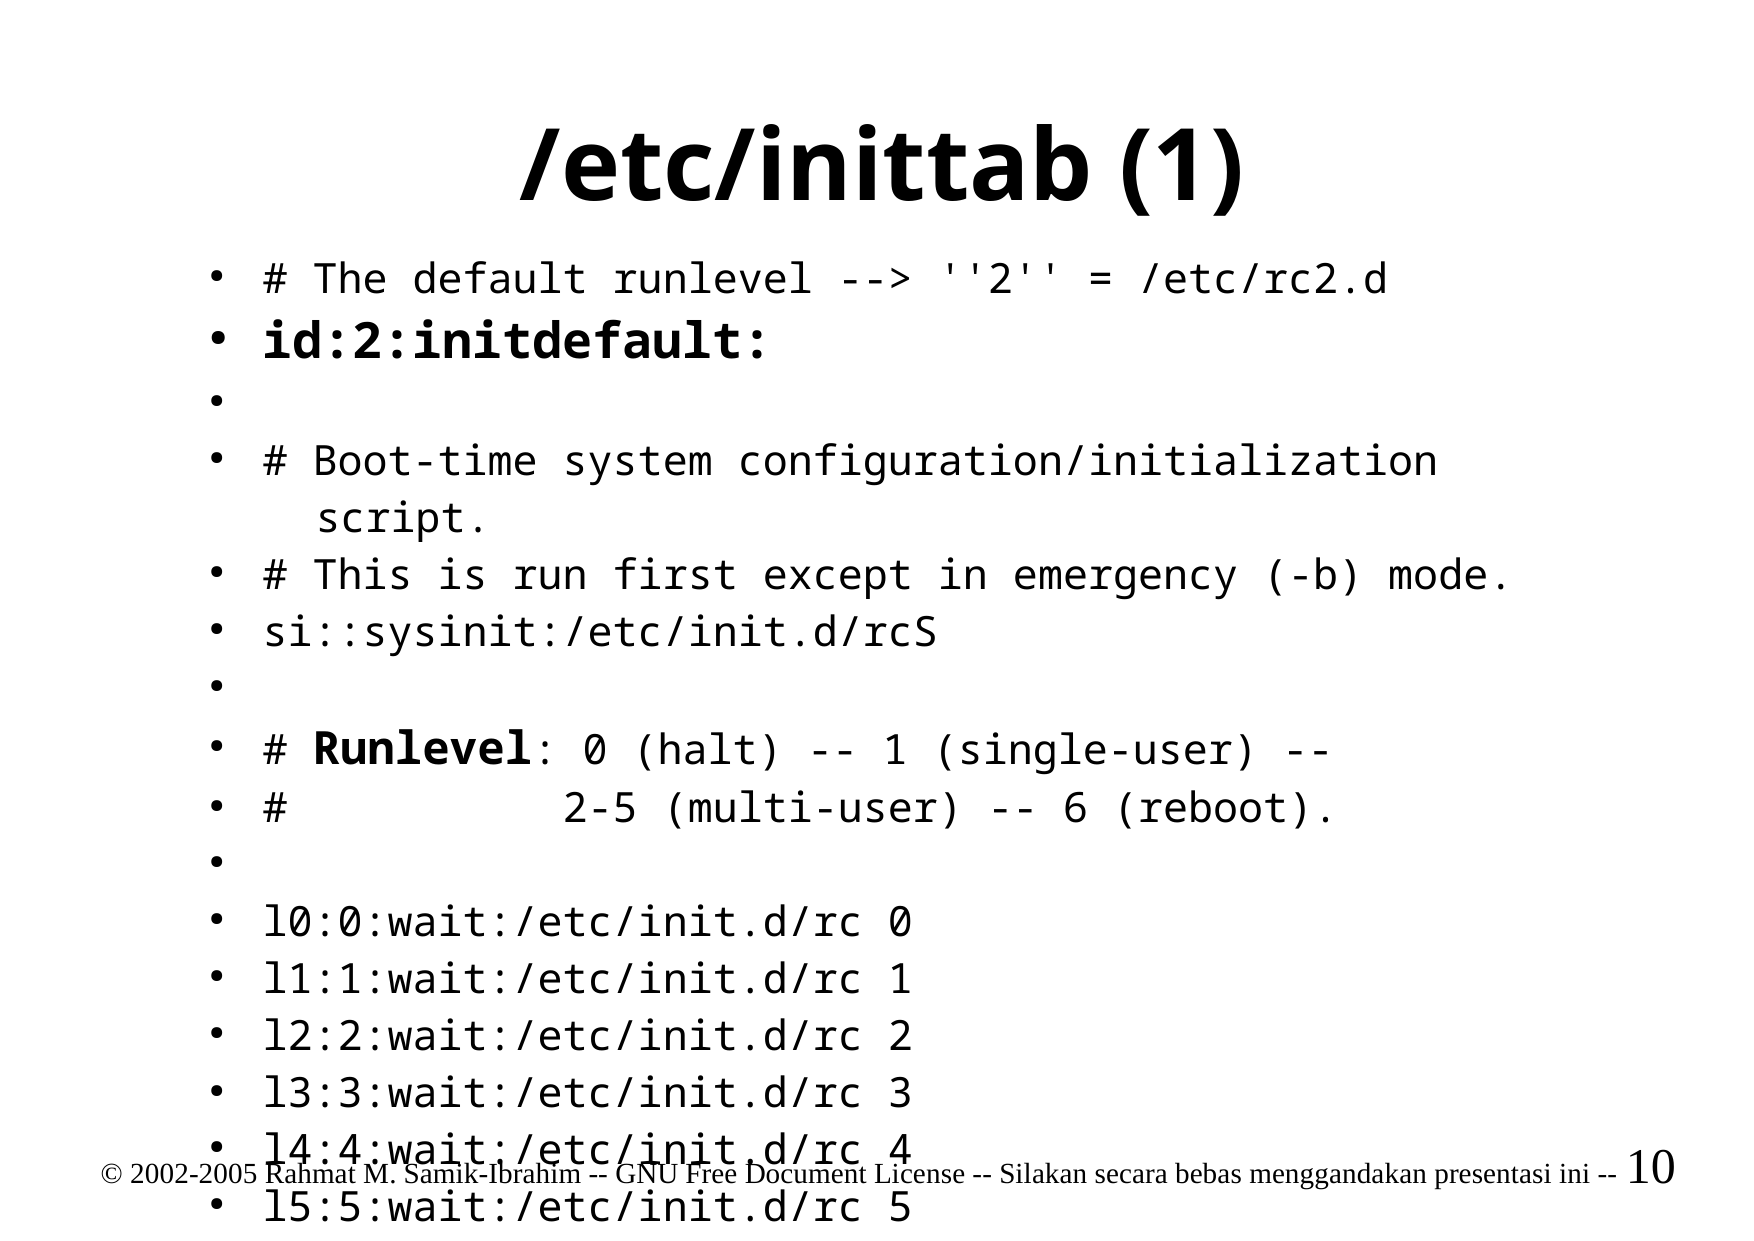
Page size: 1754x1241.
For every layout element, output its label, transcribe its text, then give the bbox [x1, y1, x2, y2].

title /etc/inittab (1) [173, 65, 1591, 248]
list # The default runlevel --> ''2'' = /etc/rc2.d id:2:initdefault: # Boot-time system configuration/initialization script. # This is run first except in emergency (-b) mode. si::sysinit:/etc/init.d/rcS # Runlevel: 0 (halt) -- 1 (single-user) -- # 2-5 (multi-user) -- 6 (reboot). l0:0:wait:/etc/init.d/rc 0 l1:1:wait:/etc/init.d/rc 1 l2:2:wait:/etc/init.d/rc 2 l3:3:wait:/etc/init.d/rc 3 l4:4:wait:/etc/init.d/rc 4 l5:5:wait:/etc/init.d/rc 5 l6:6:wait:/etc/init.d/rc 6 [173, 248, 1591, 1180]
